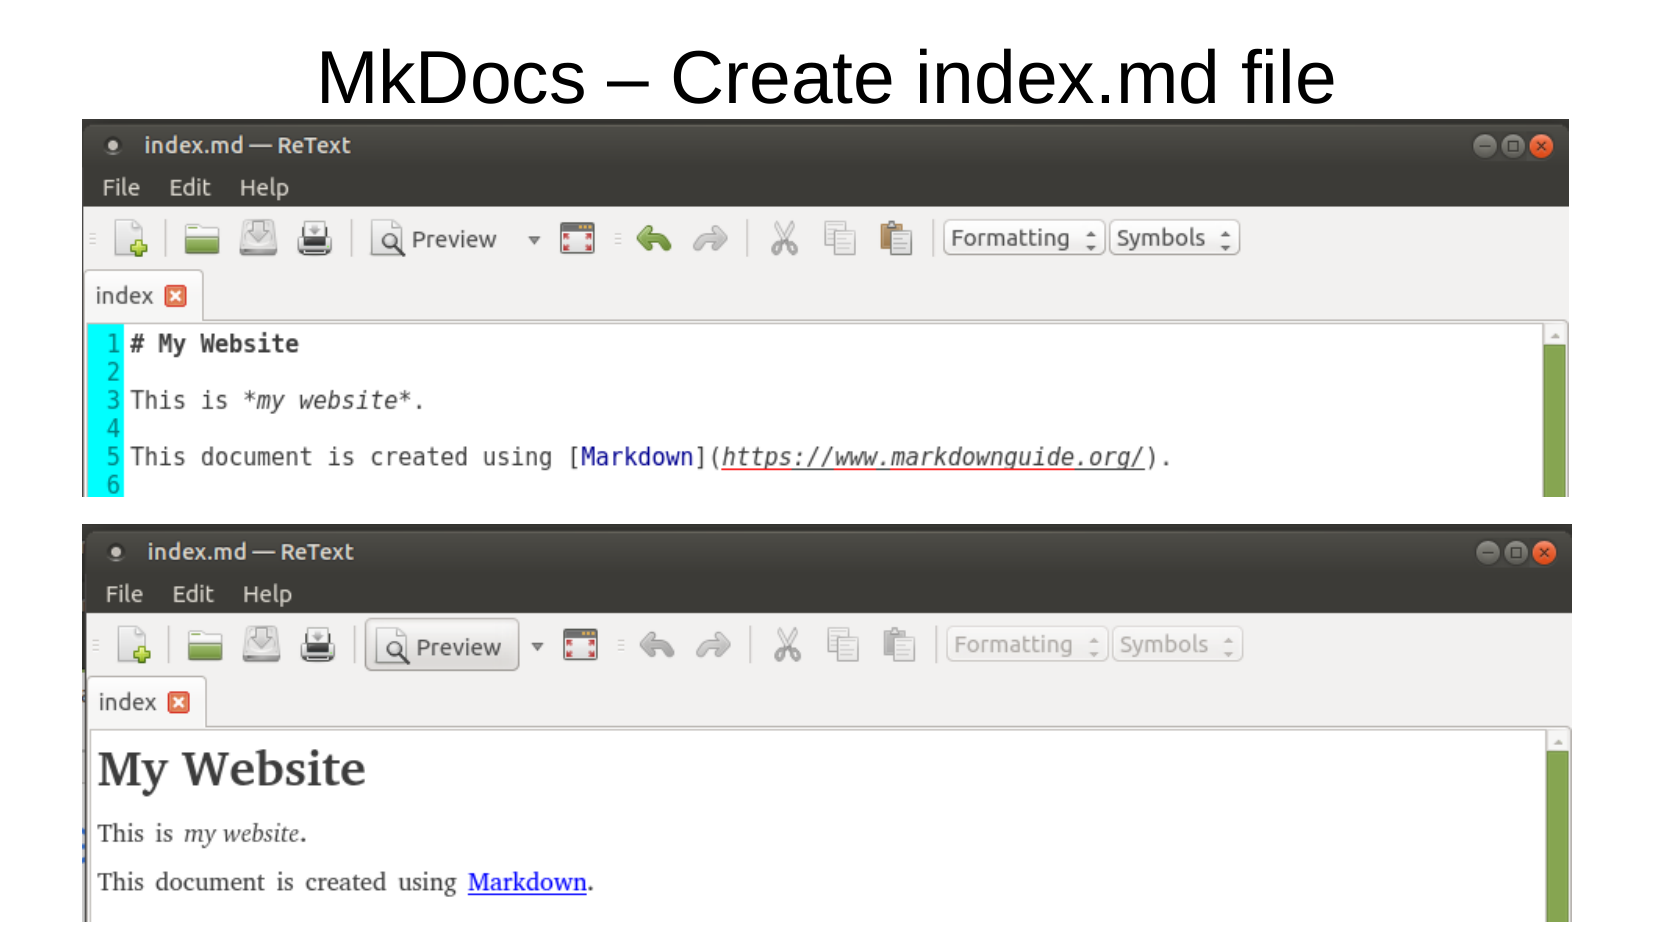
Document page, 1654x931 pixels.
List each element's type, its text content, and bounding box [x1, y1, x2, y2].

picture [82, 524, 1572, 922]
title MkDocs – Create index.md file [82, 35, 1571, 120]
picture [82, 119, 1569, 497]
